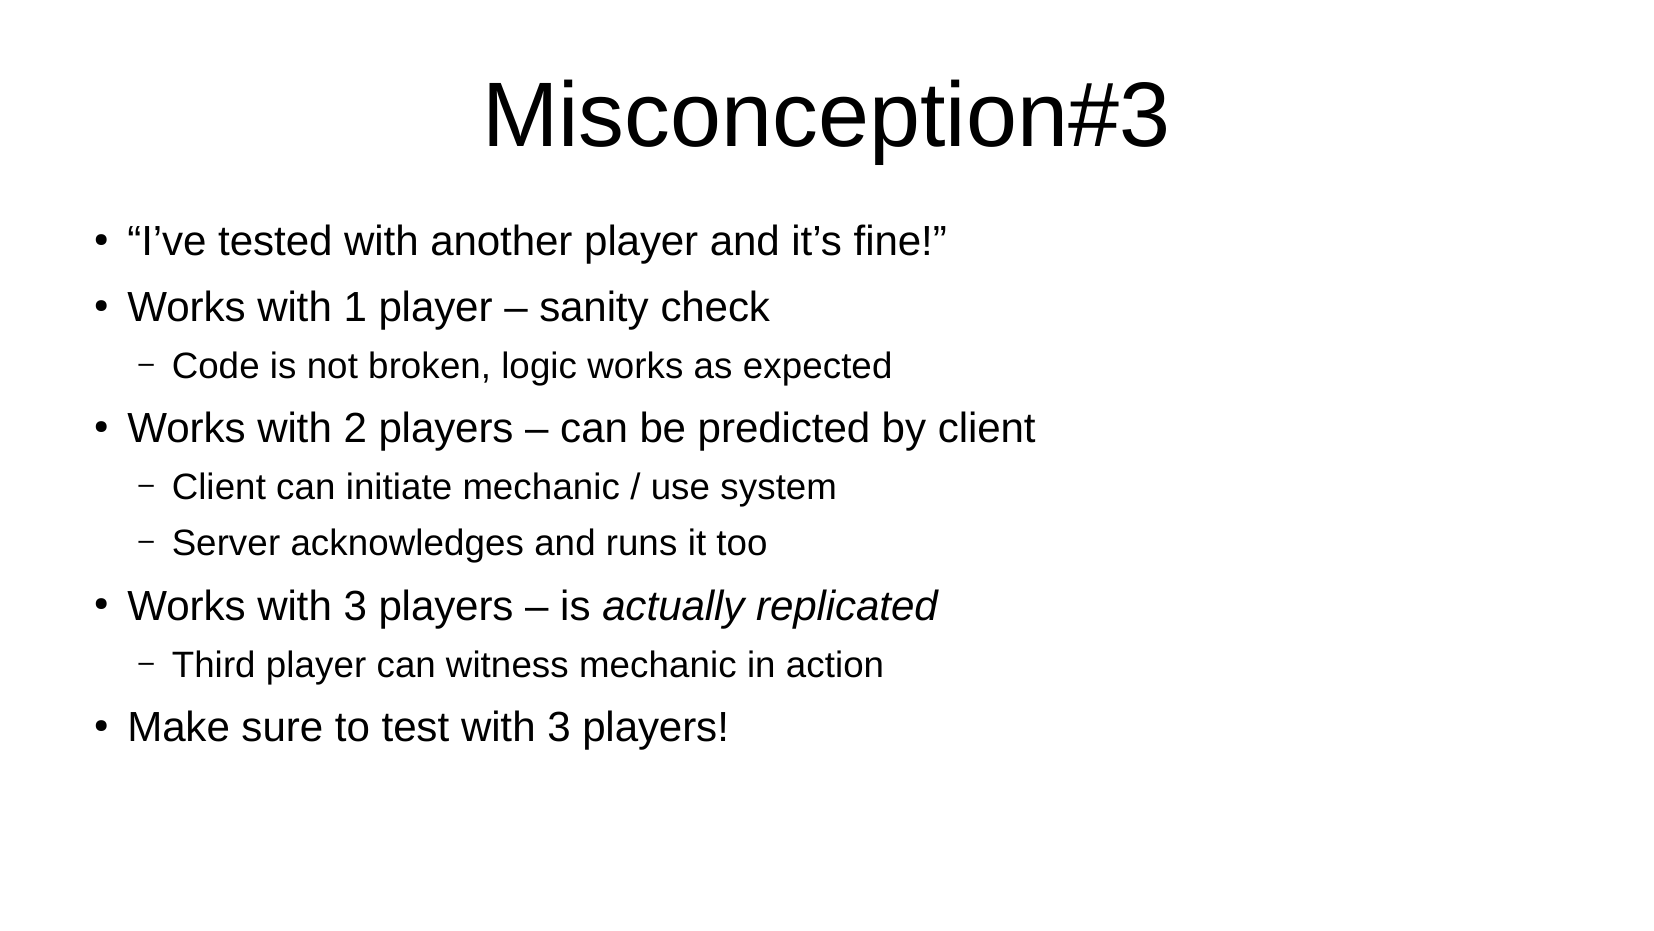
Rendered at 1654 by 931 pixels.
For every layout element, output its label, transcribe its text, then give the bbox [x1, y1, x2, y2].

list “I’ve tested with another player and it’s fine!” Works with 1 player – sanity check Code is not broken, logic works as expected Works with 2 players – can be predicted by client Client can initiate mechanic / use system Server acknowledges and runs it too Works with 3 players – is actually replicated Third player can witness mechanic in action Make sure to test with 3 players! [82, 217, 1571, 758]
title Misconception#3 [82, 37, 1571, 193]
